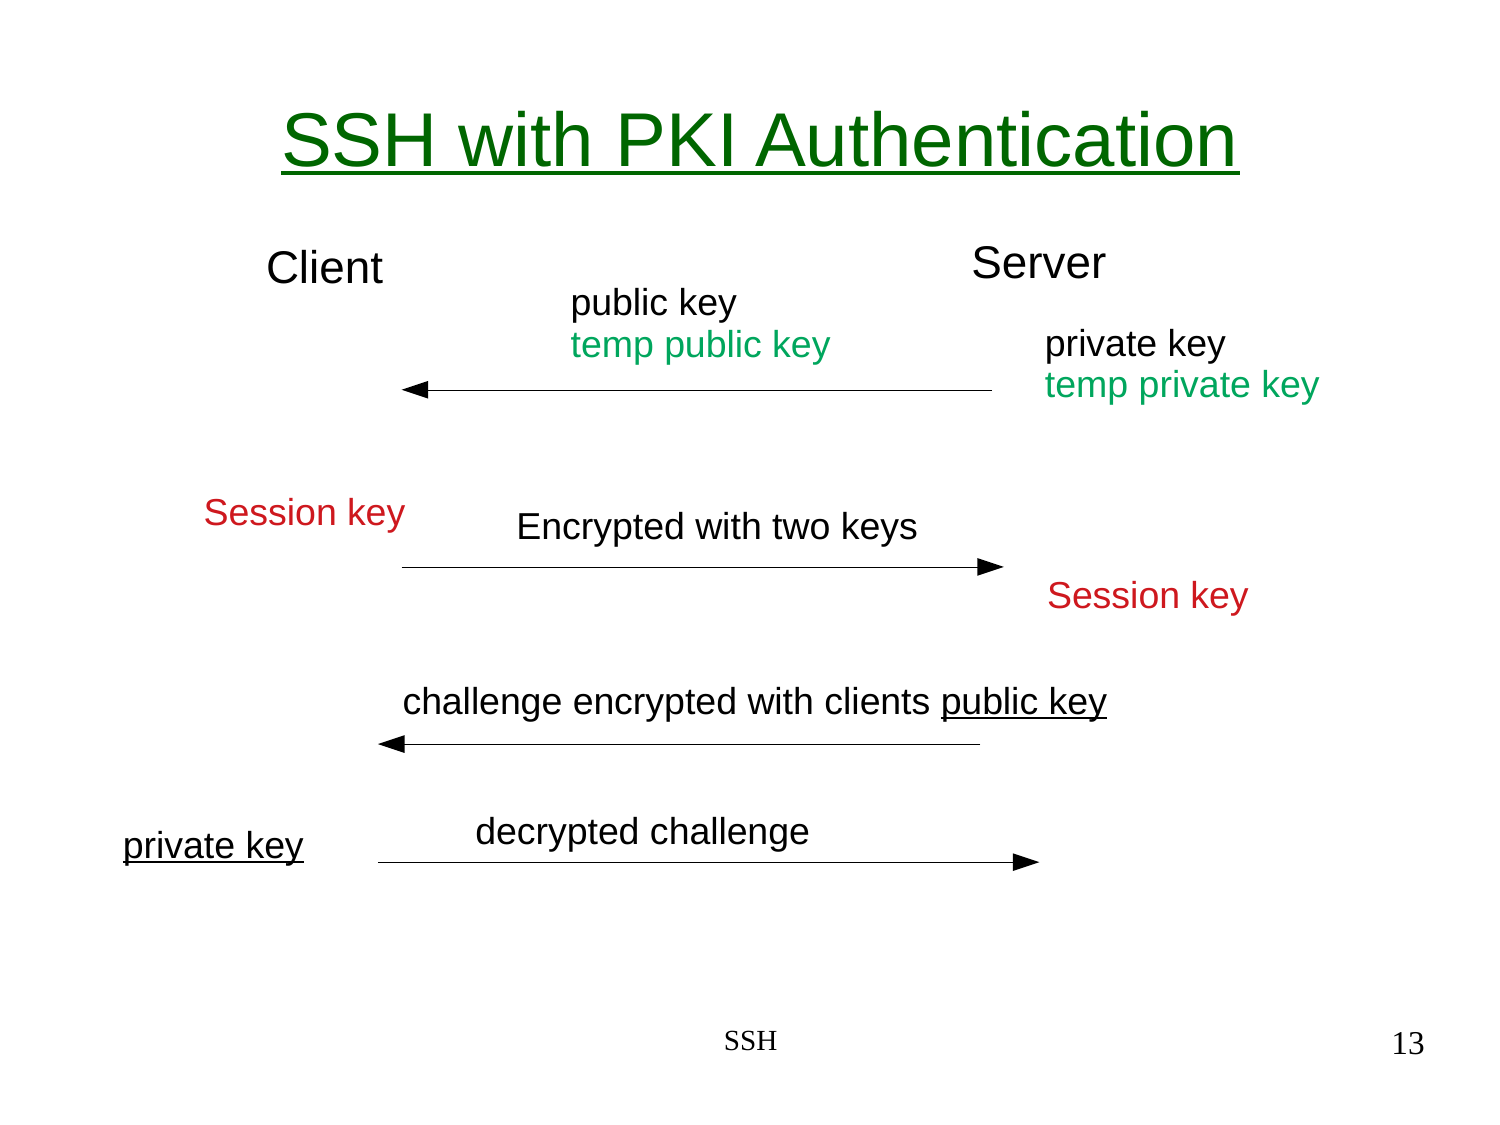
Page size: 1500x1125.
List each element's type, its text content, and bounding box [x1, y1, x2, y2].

text_box Encrypted with two keys [501, 498, 934, 556]
text_box Server [956, 229, 1122, 296]
text_box challenge encrypted with clients public key [387, 673, 1123, 731]
text_box Session key [188, 484, 421, 542]
title SSH with PKI Authentication [75, 44, 1447, 236]
text_box Client [251, 234, 399, 301]
text_box private key [108, 817, 319, 875]
text_box Session key [1032, 566, 1264, 624]
text_box public key temp public key [555, 273, 846, 373]
text_box decrypted challenge [460, 803, 825, 860]
text_box private key temp private key [1030, 314, 1335, 414]
